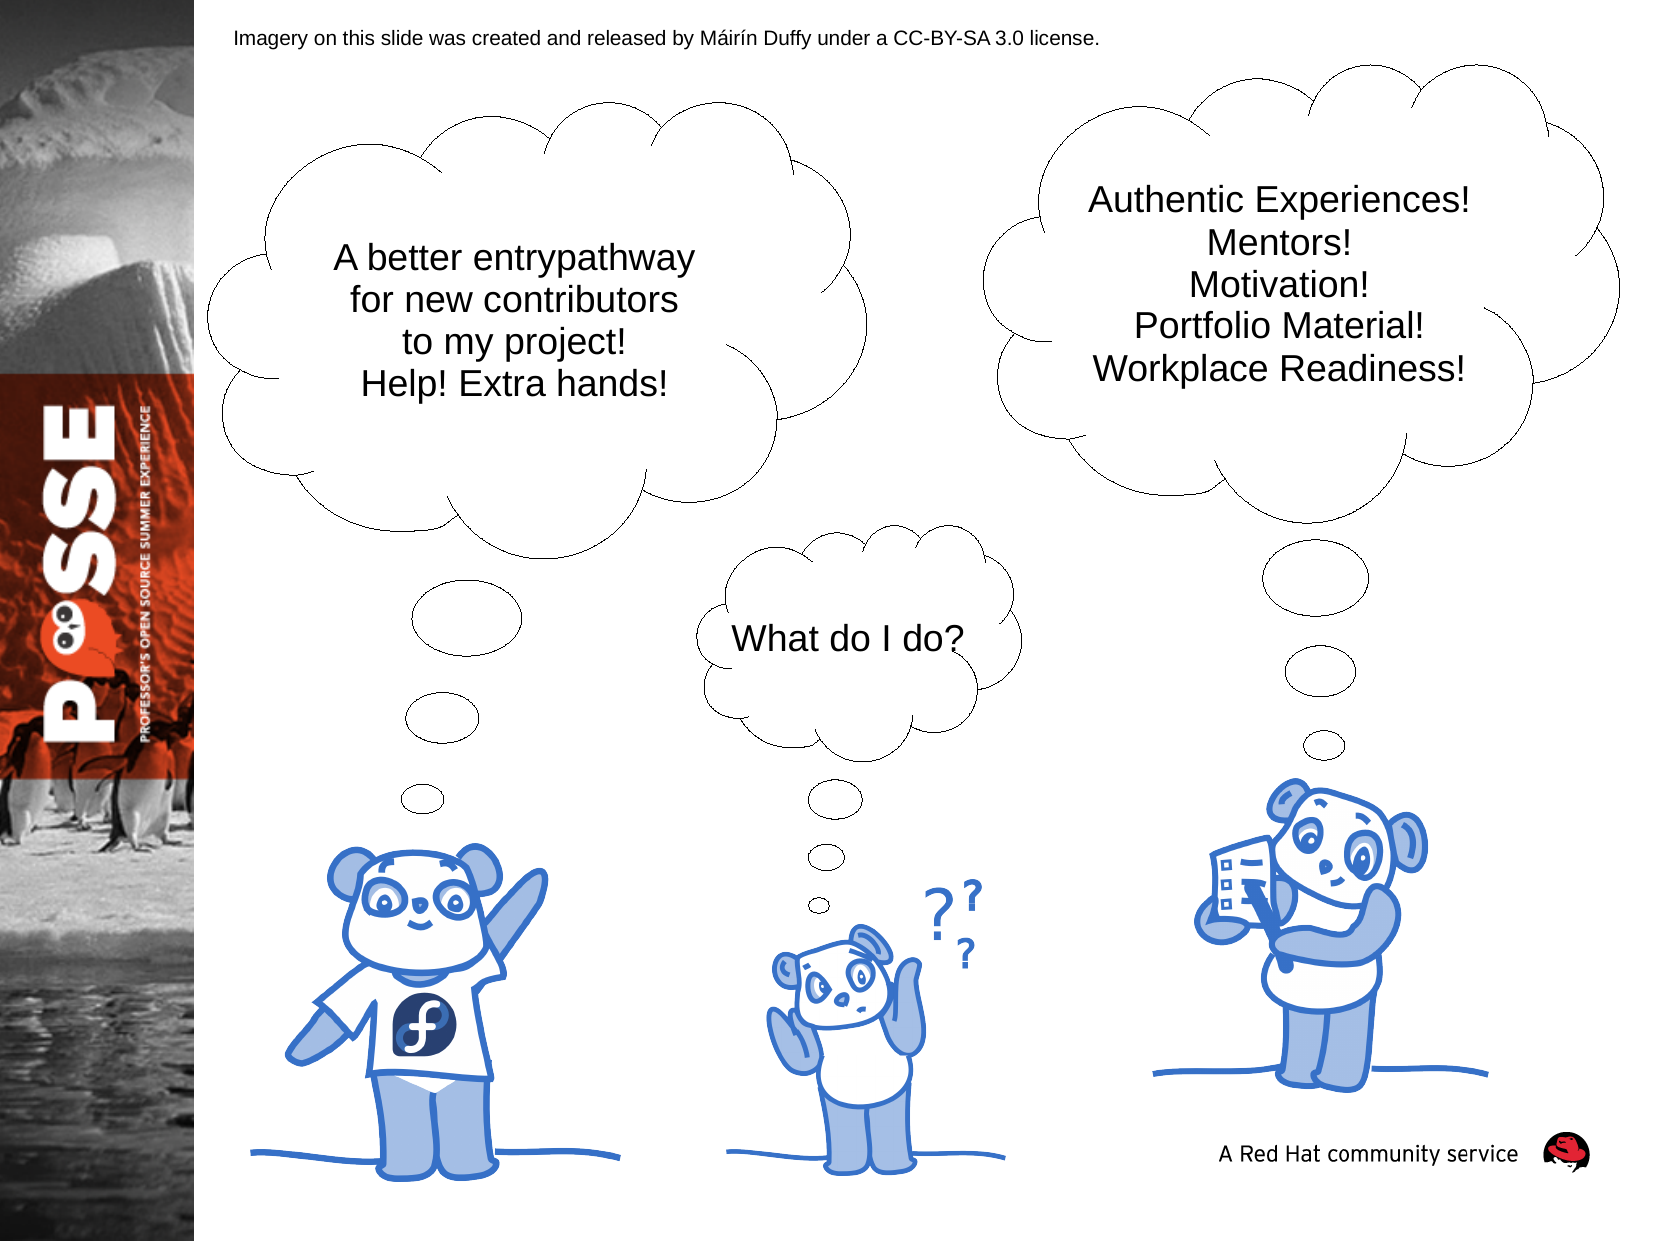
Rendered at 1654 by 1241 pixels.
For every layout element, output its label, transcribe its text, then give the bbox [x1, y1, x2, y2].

text_box What do I do? [808, 844, 845, 871]
picture [0, 0, 194, 1241]
text_box What do I do? [696, 525, 1022, 762]
text_box A better entrypathway for new contributors to my project! Help! Extra hands! [405, 692, 479, 744]
text_box What do I do? [808, 897, 830, 914]
picture [250, 843, 621, 1182]
text_box Imagery on this slide was created and released by Máirín Duffy under a CC-BY-SA 3.0 license. [218, 18, 1247, 57]
text_box Authentic Experiences! Mentors! Motivation! Portfolio Material! Workplace Readiness! [1285, 645, 1356, 697]
picture [1219, 1132, 1591, 1181]
text_box Authentic Experiences! Mentors! Motivation! Portfolio Material! Workplace Readiness! [1262, 539, 1369, 617]
picture [726, 879, 1006, 1176]
text_box Authentic Experiences! Mentors! Motivation! Portfolio Material! Workplace Readiness! [983, 64, 1620, 524]
picture [1152, 778, 1489, 1093]
text_box A better entrypathway for new contributors to my project! Help! Extra hands! [207, 102, 867, 559]
text_box A better entrypathway for new contributors to my project! Help! Extra hands! [411, 580, 522, 657]
text_box What do I do? [808, 779, 863, 820]
